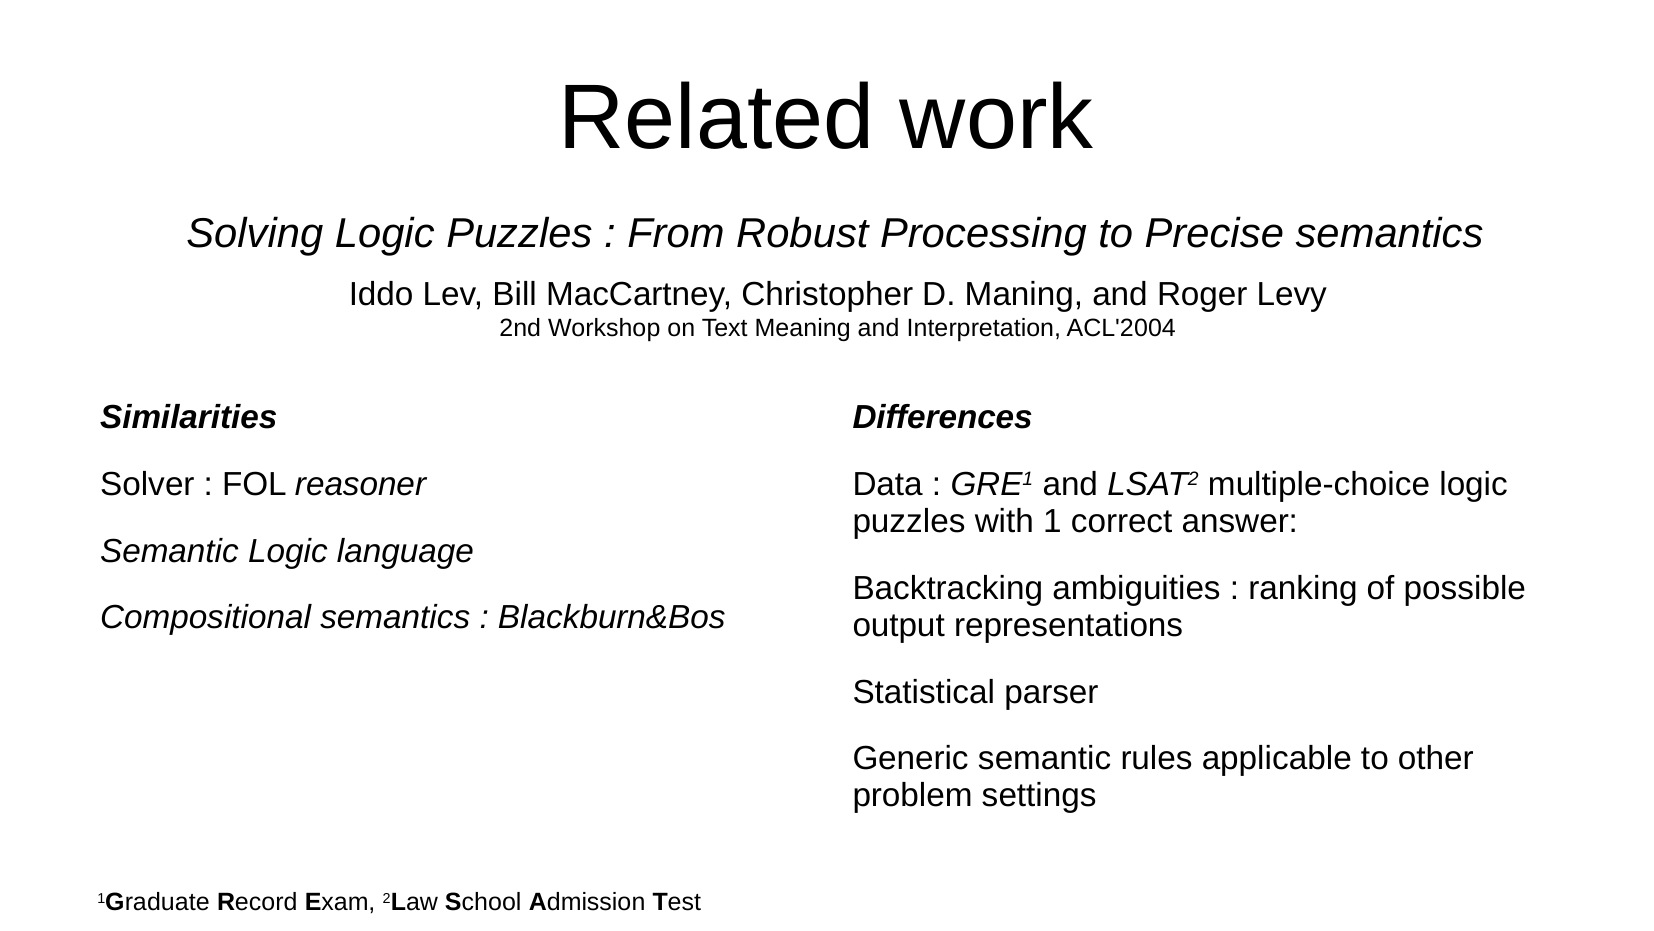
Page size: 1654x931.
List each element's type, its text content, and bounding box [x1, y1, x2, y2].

list Solving Logic Puzzles : From Robust Processing to Precise semantics [82, 205, 1571, 264]
text_box Differences Data : GRE1 and LSAT2 multiple-choice logic puzzles with 1 correct answer: Backtracking ambiguities : ranking of possible output representations Statistical parser Generic semantic rules applicable to other problem settings [834, 394, 1580, 894]
text_box Similarities Solver : FOL reasoner Semantic Logic language Compositional semantics : Blackburn&Bos [82, 394, 827, 931]
title Related work [82, 36, 1571, 193]
text_box Iddo Lev, Bill MacCartney, Christopher D. Maning, and Roger Levy 2nd Workshop on Text Meaning and Interpretation, ACL'2004 [82, 264, 1595, 350]
